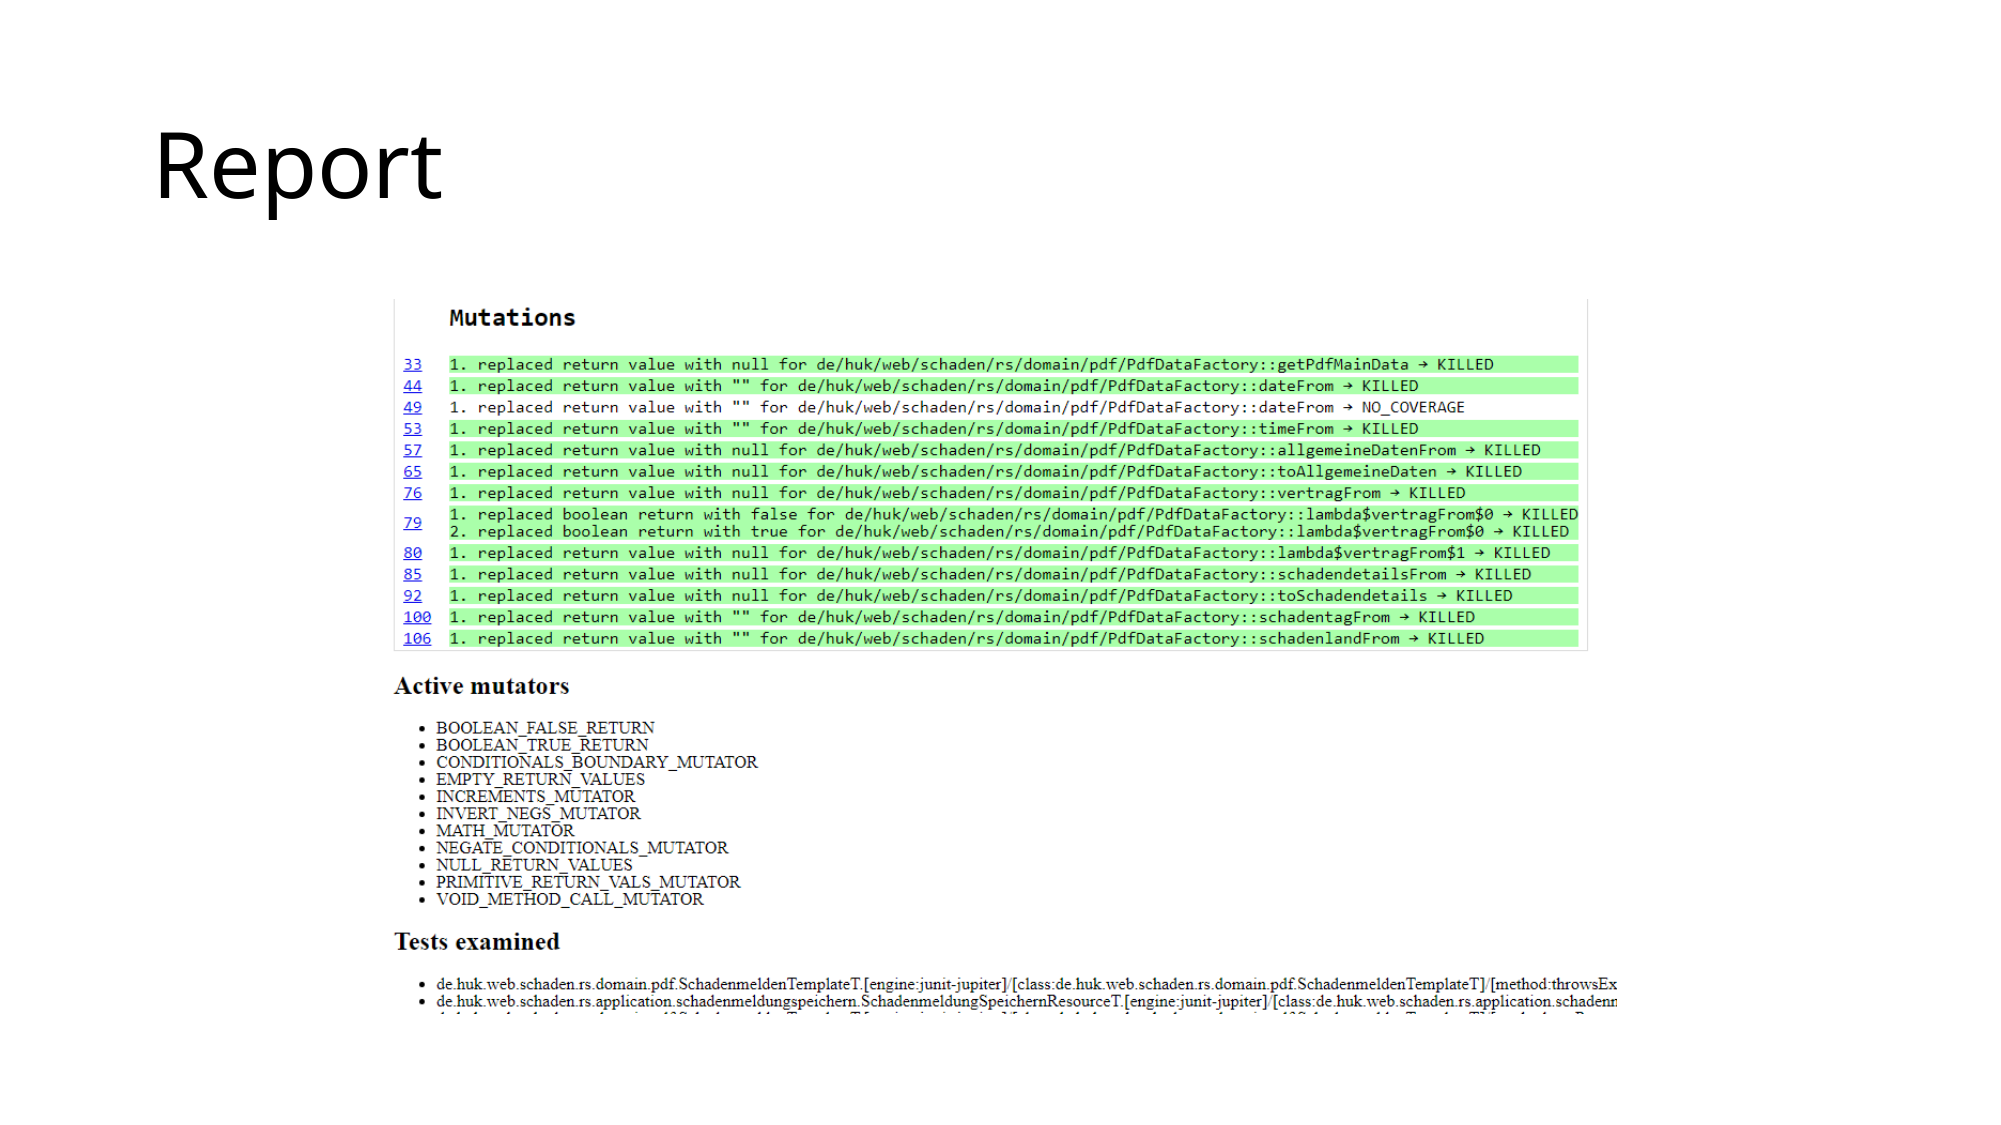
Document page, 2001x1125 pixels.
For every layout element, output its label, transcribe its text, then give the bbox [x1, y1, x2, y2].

title Report [137, 59, 1863, 278]
picture [383, 299, 1617, 1014]
